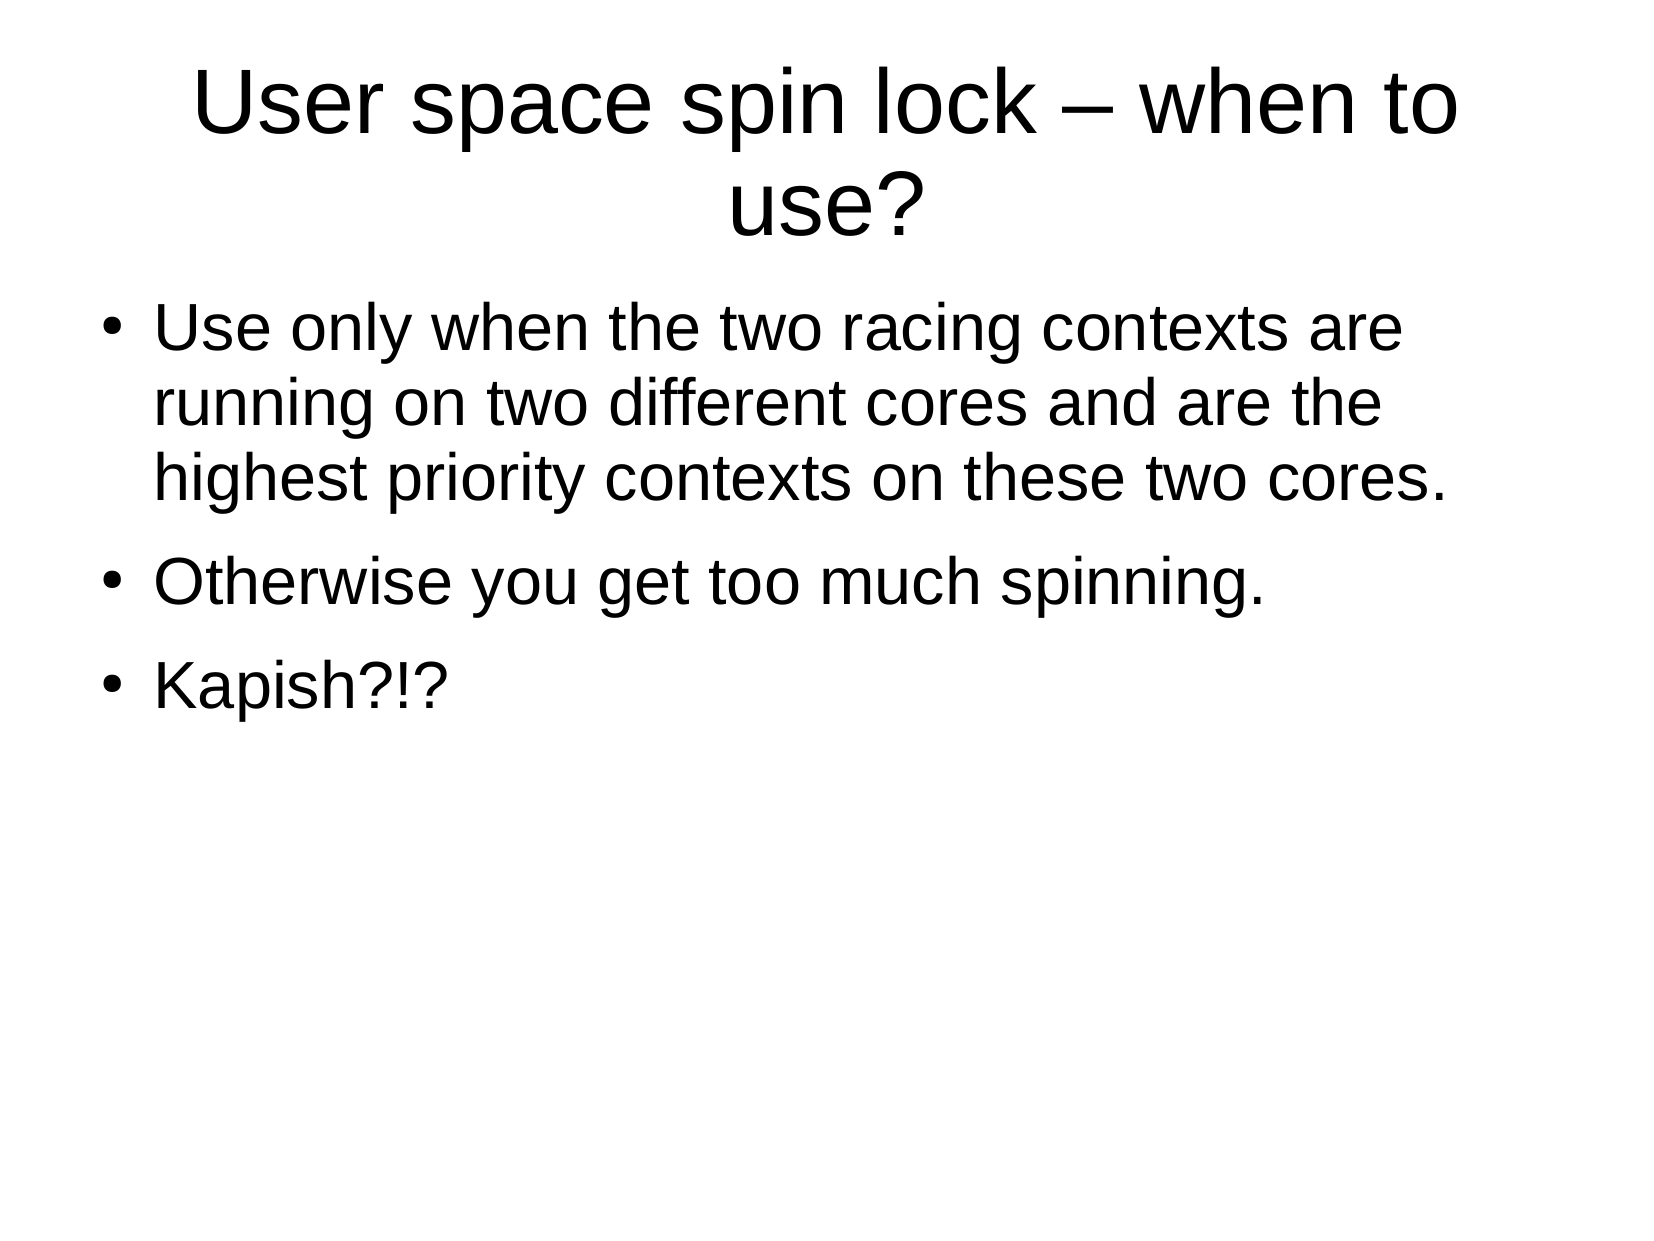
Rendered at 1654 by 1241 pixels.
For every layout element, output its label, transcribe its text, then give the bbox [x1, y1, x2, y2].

list Use only when the two racing contexts are running on two different cores and are the highest priority contexts on these two cores. Otherwise you get too much spinning. Kapish?!? [82, 290, 1571, 1010]
title User space spin lock – when to use? [82, 49, 1571, 257]
